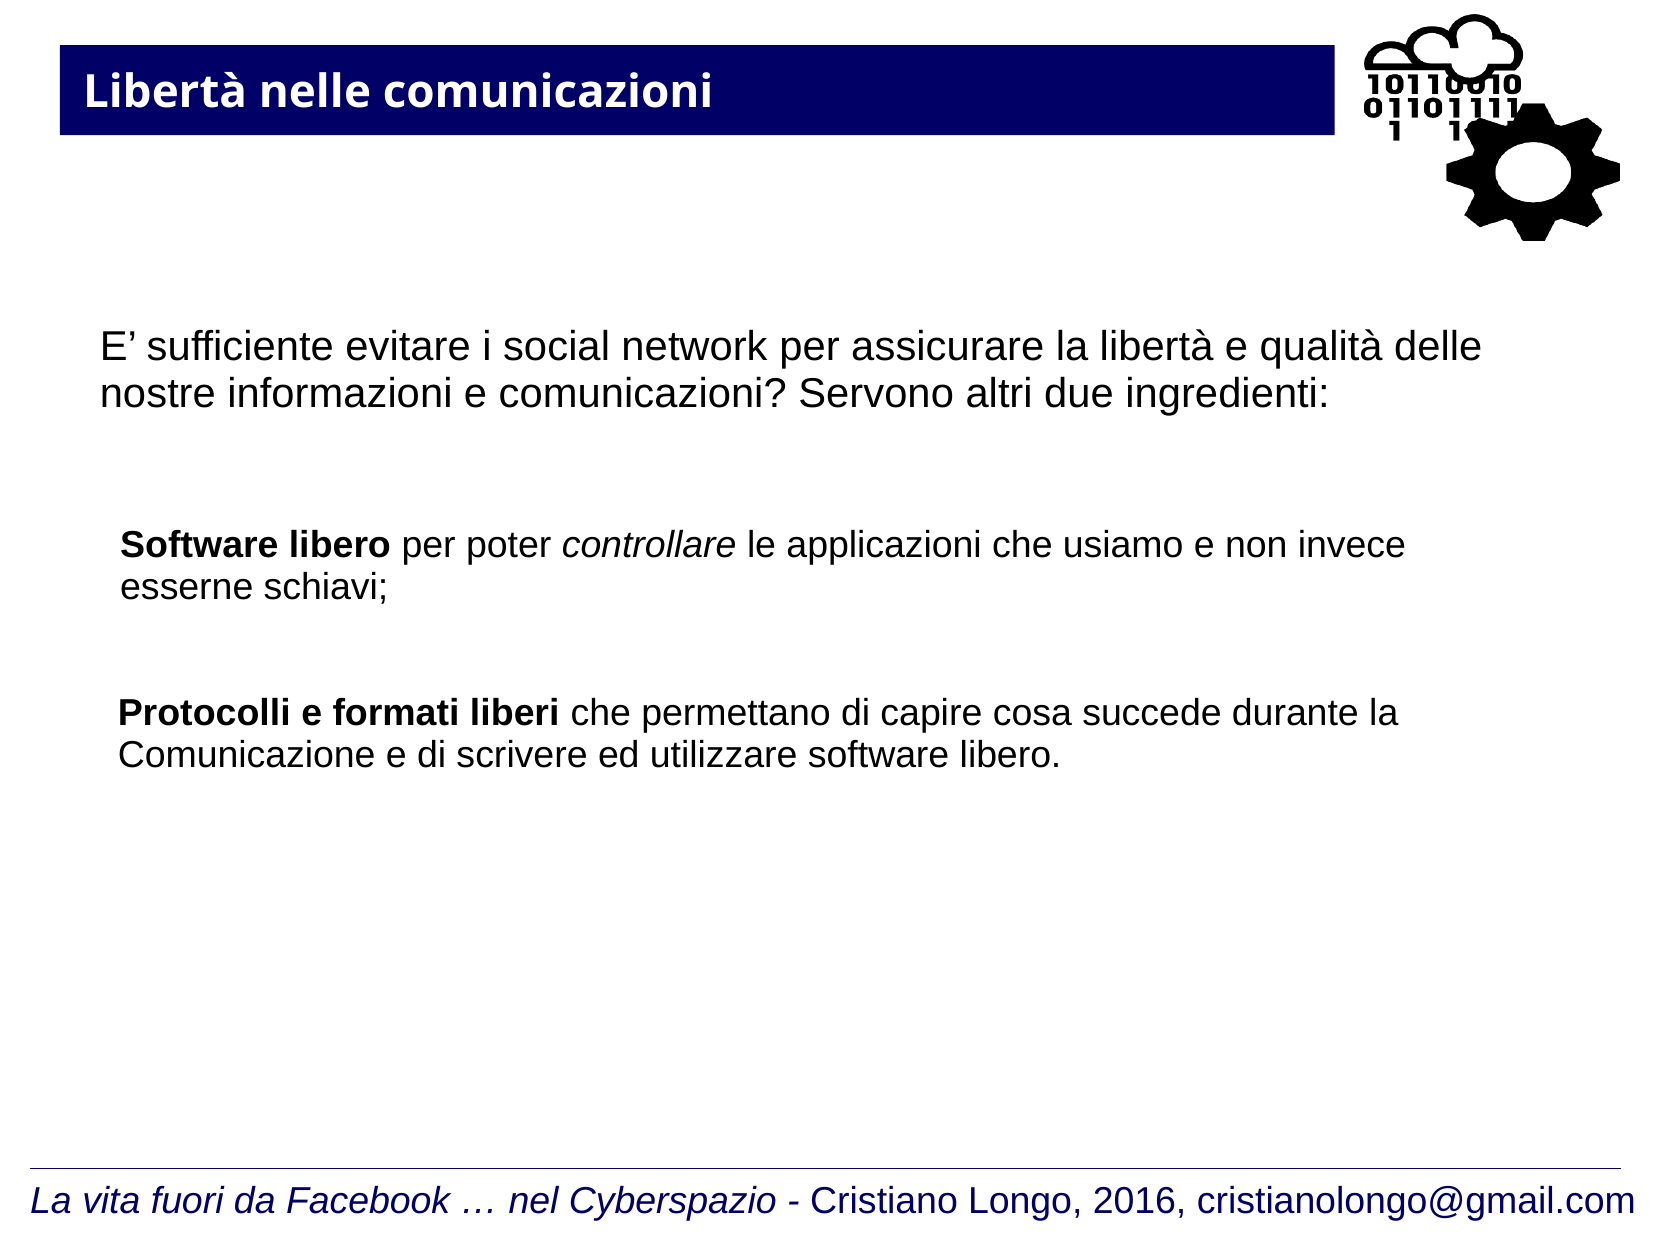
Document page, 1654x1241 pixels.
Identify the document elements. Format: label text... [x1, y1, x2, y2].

text_box Software libero per poter controllare le applicazioni che usiamo e non invece esserne schiavi; [105, 516, 1561, 616]
text_box Protocolli e formati liberi che permettano di capire cosa succede durante la Comunicazione e di scrivere ed utilizzare software libero. [103, 684, 1511, 826]
list Libertà nelle comunicazioni [59, 45, 1335, 136]
picture [1364, 14, 1620, 241]
text_box La vita fuori da Facebook … nel Cyberspazio - Cristiano Longo, 2016, cristianolongo@gmail.com [15, 1168, 1653, 1241]
text_box E’ sufficiente evitare i social network per assicurare la libertà e qualità delle nostre informazioni e comunicazioni? Servono altri due ingredienti: [85, 315, 1570, 424]
